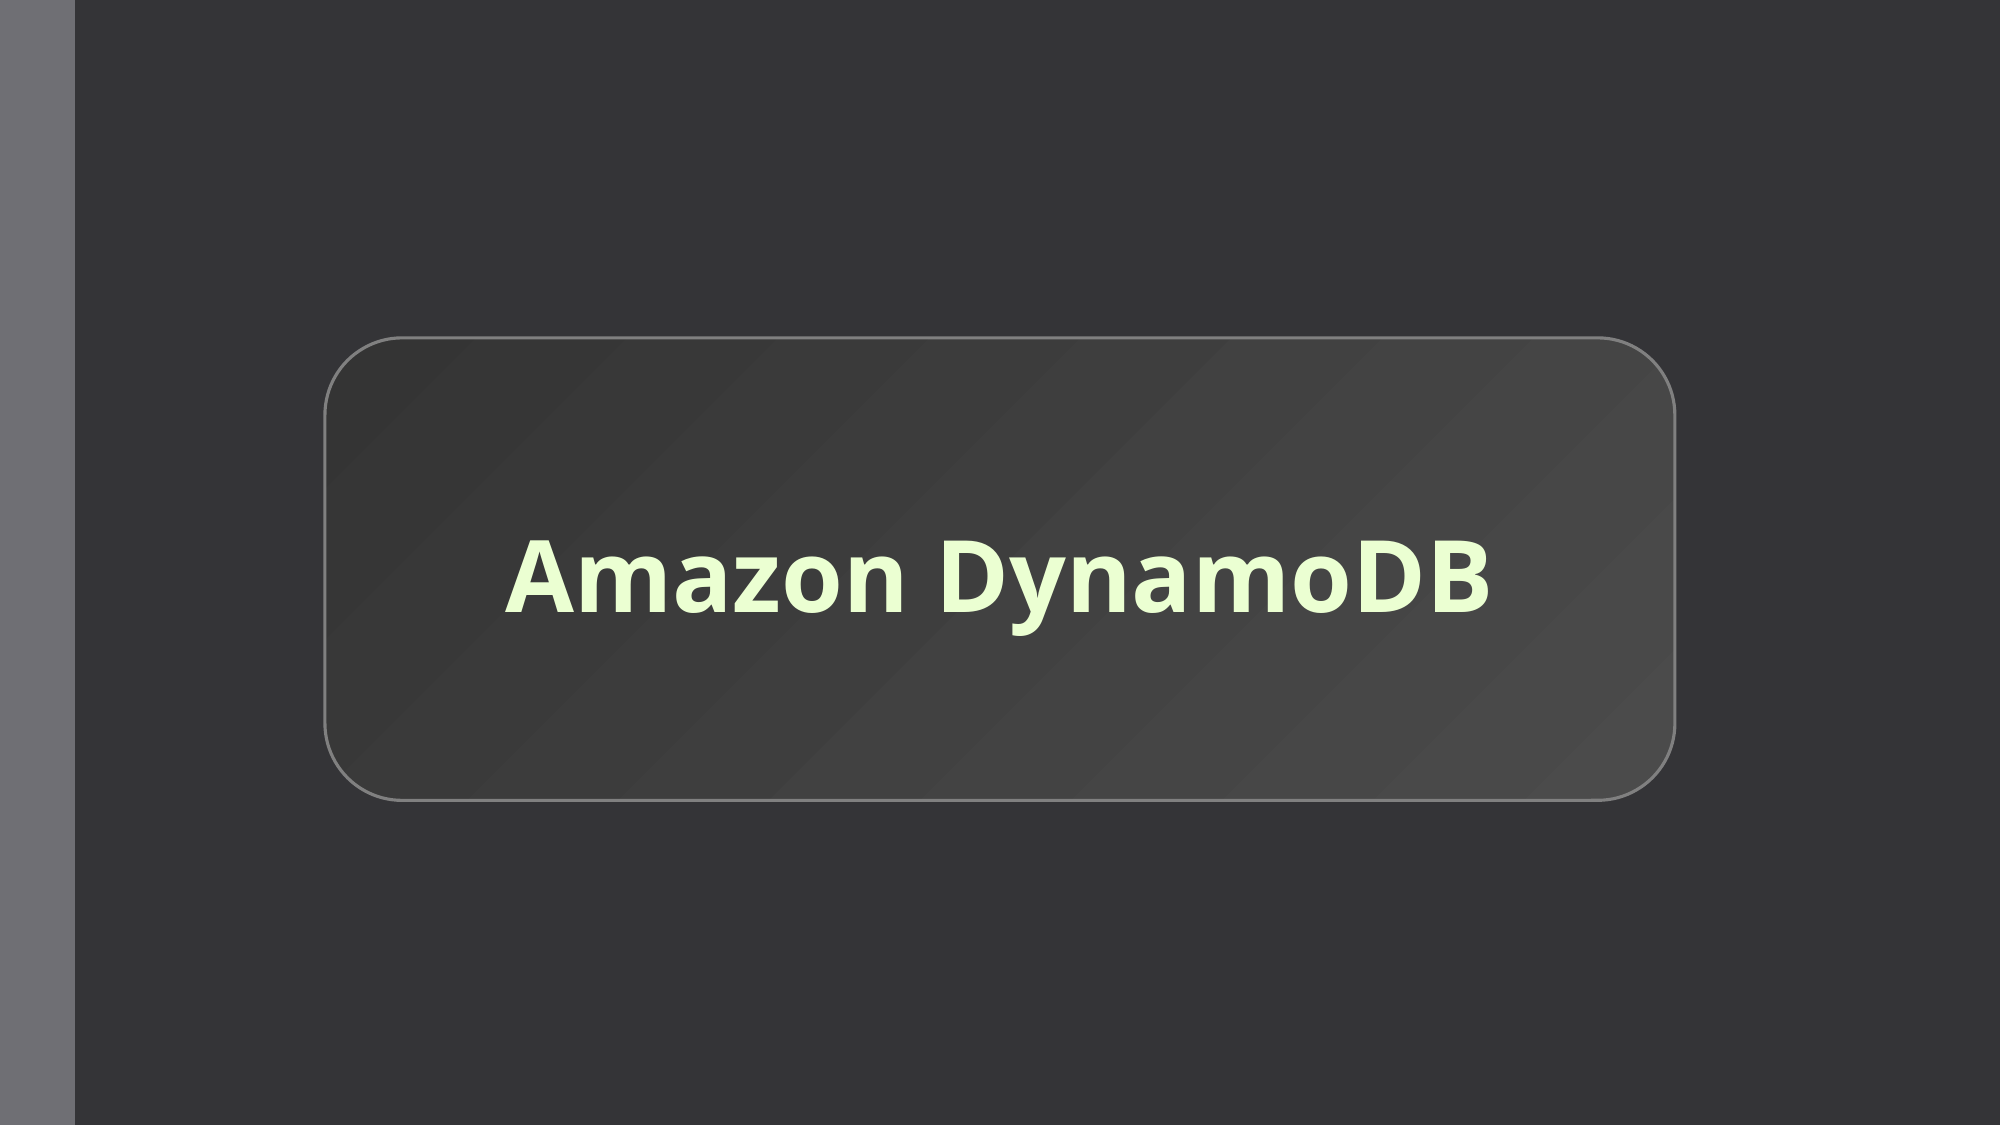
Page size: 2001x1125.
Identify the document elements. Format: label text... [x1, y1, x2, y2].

text_box Amazon DynamoDB [324, 337, 1675, 801]
